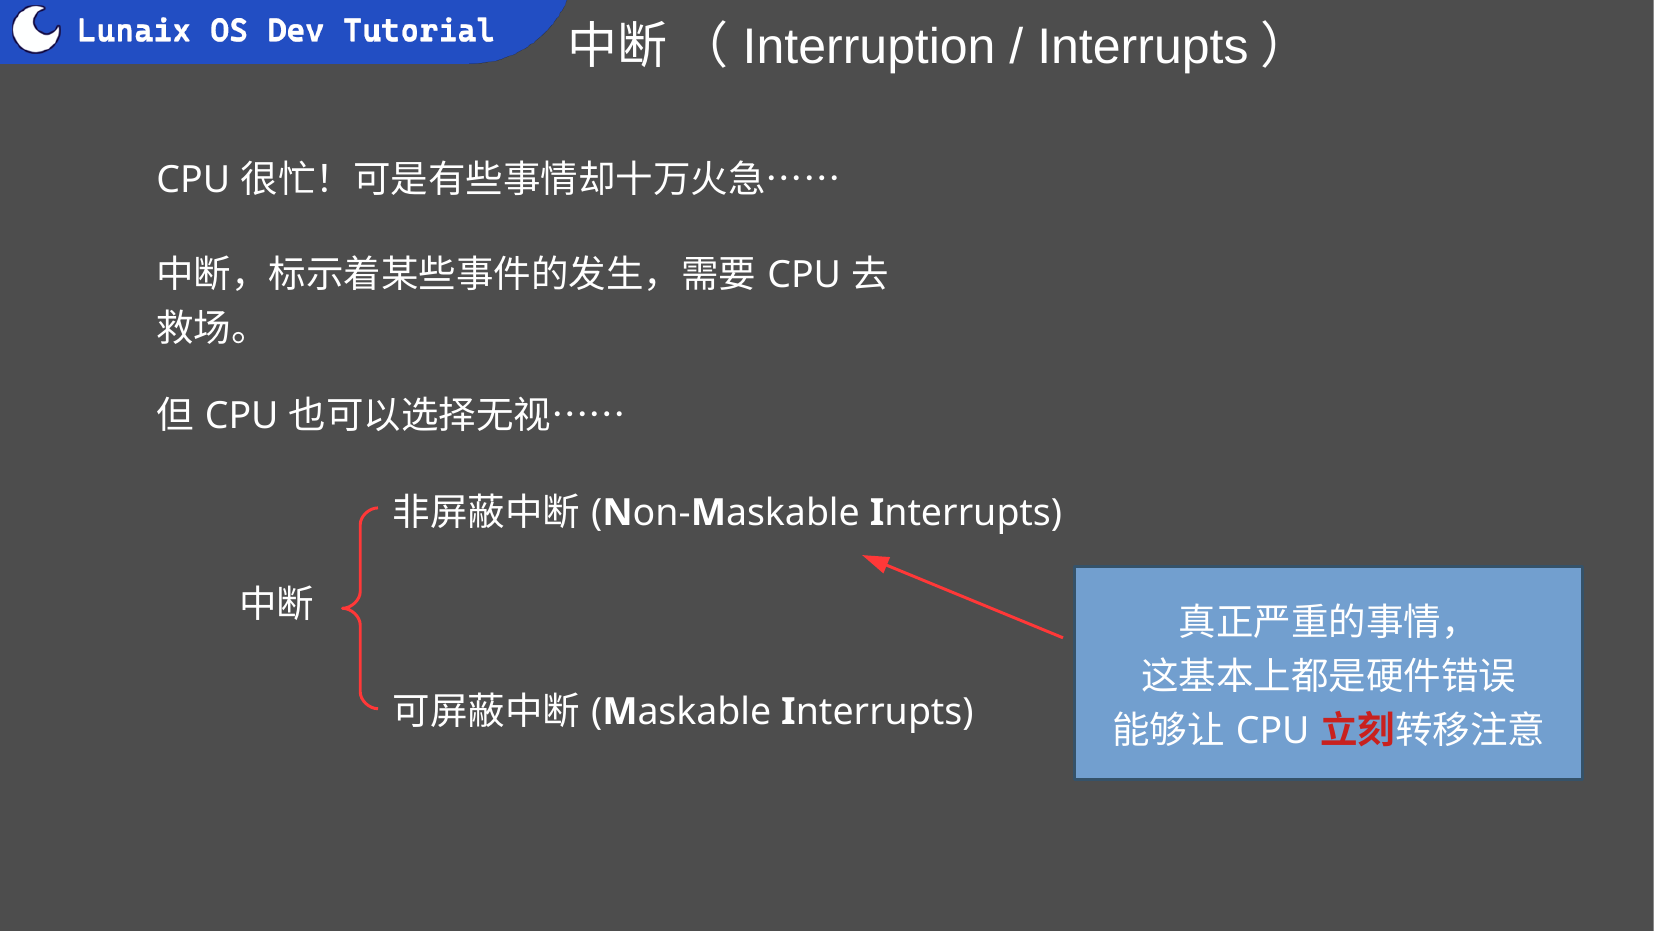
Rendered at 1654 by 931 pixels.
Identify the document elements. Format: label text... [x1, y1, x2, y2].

text_box 中断 [224, 566, 343, 637]
picture [0, 0, 1654, 931]
text_box 但CPU也可以选择无视…… [141, 377, 839, 448]
text_box 真正严重的事情， 这基本上都是硬件错误 能够让CPU立刻转移注意 [1074, 566, 1583, 780]
text_box 中断，标示着某些事件的发生，需要CPU去救场。 [141, 236, 910, 360]
text_box 非屏蔽中断(Non-Maskable Interrupts) [377, 474, 1217, 556]
title 中断 （Interruption / Interrupts） [566, 0, 1654, 83]
text_box CPU很忙！可是有些事情却十万火急…… [141, 141, 898, 211]
text_box 可屏蔽中断(Maskable Interrupts) [377, 673, 1074, 768]
